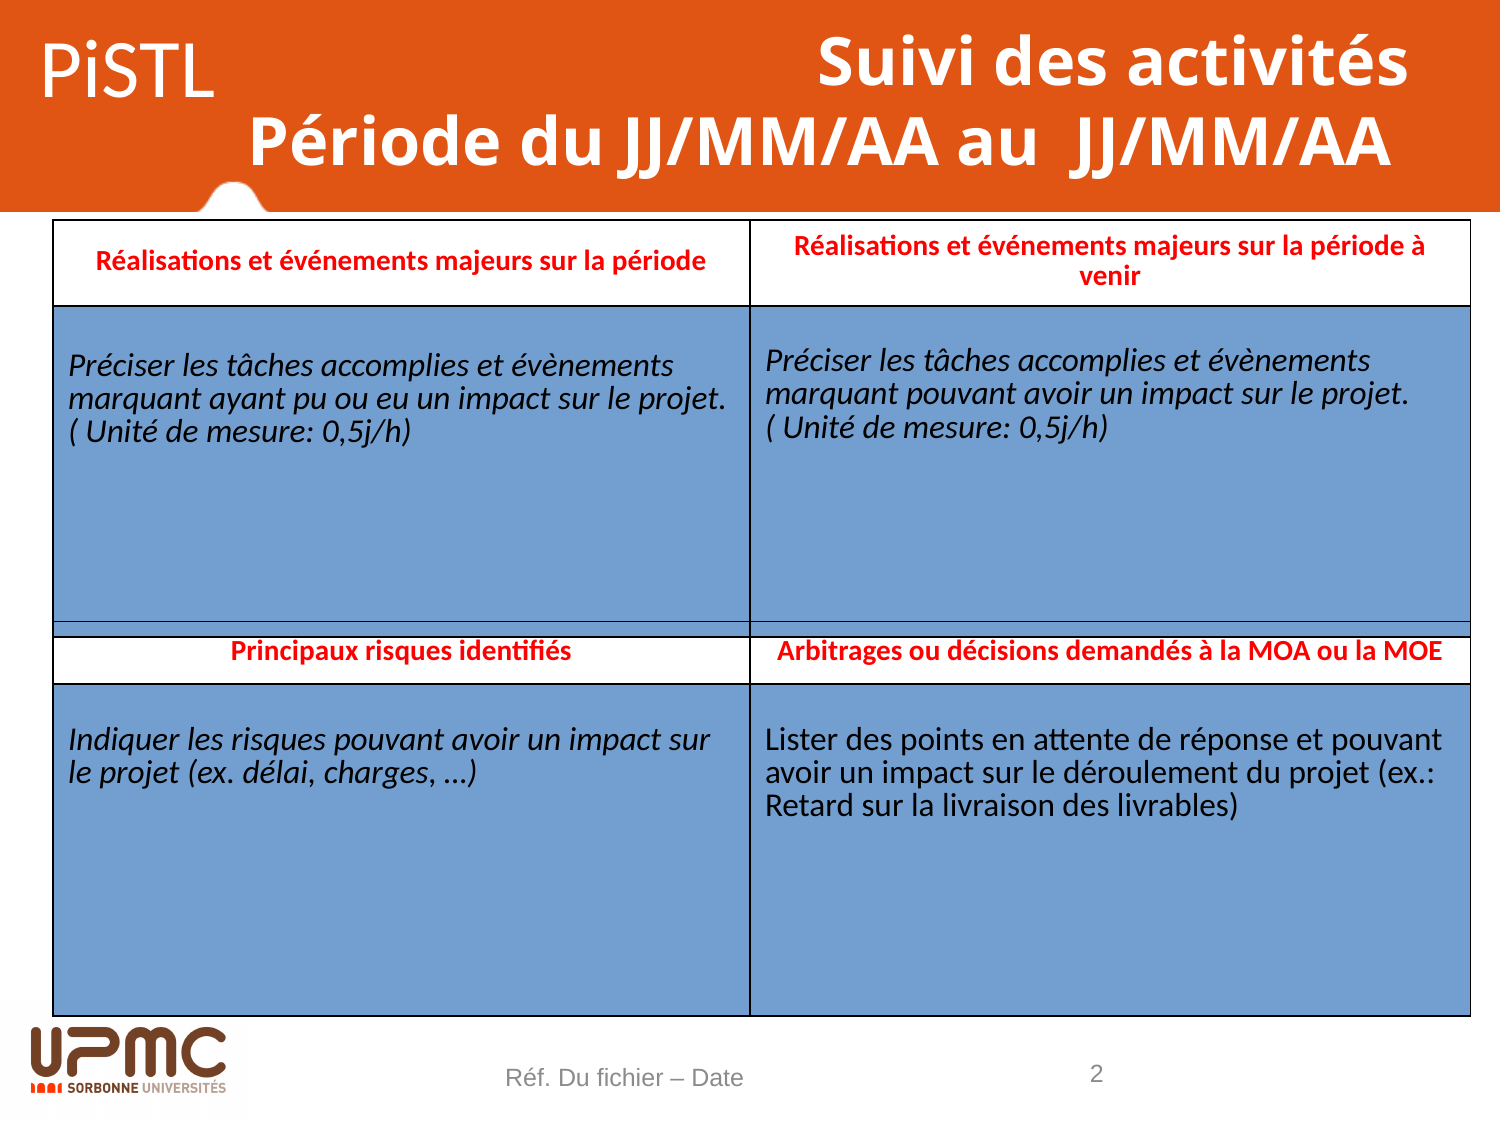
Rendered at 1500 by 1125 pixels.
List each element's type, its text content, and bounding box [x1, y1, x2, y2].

picture [0, 996, 256, 1125]
table_header Réalisations et événements majeurs sur la période à venir [751, 221, 1470, 305]
table_cell Préciser les tâches accomplies et évènements marquant pouvant avoir un impact sur le projet. ( Unité de mesure: 0,5j/h) [751, 307, 1470, 621]
title Suivi des activités Période du JJ/MM/AA au JJ/MM/AA [75, 45, 1425, 219]
table_header Réalisations et événements majeurs sur la période [54, 221, 749, 305]
table_header Arbitrages ou décisions demandés à la MOA ou la MOE [751, 622, 1470, 683]
table_cell Lister des points en attente de réponse et pouvant avoir un impact sur le déroulement du projet (ex.: Retard sur la livraison des livrables) [751, 685, 1470, 1015]
text_box Réf. Du fichier – Date [490, 1046, 966, 1107]
table_header Principaux risques identifiés [54, 622, 749, 683]
slide_number <numéro> [1074, 1042, 1425, 1103]
table_cell Préciser les tâches accomplies et évènements marquant ayant pu ou eu un impact sur le projet. ( Unité de mesure: 0,5j/h) [54, 307, 749, 621]
table_cell Indiquer les risques pouvant avoir un impact sur le projet (ex. délai, charges, …) [54, 685, 749, 1015]
